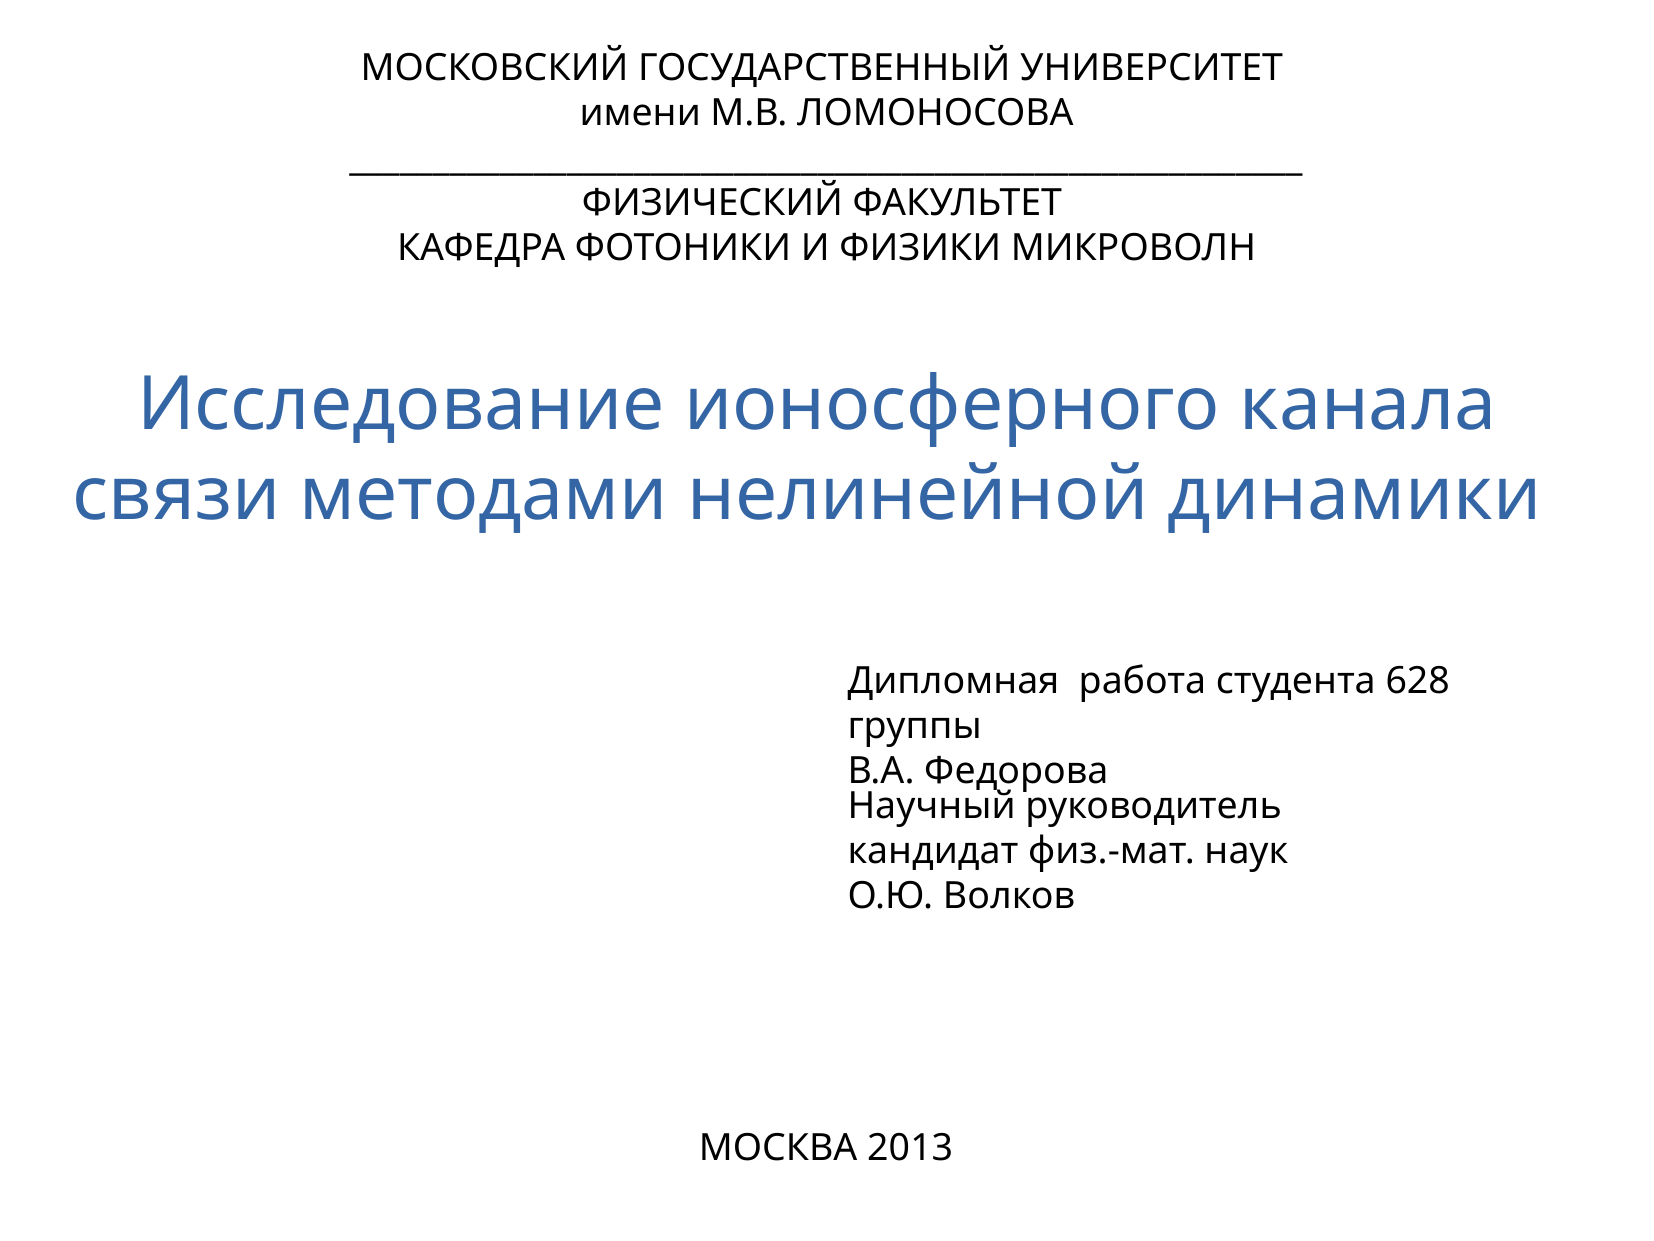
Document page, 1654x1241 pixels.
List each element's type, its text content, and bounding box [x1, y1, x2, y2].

text_box Научный руководитель кандидат физ.-мат. наук О.Ю. Волков [832, 773, 1525, 924]
text_box Исследование ионосферного канала связи методами нелинейной динамики [24, 390, 1610, 542]
text_box МОСКВА 2013 [684, 1115, 969, 1176]
text_box МОСКОВСКИЙ ГОСУДАРСТВЕННЫЙ УНИВЕРСИТЕТ имени М.В. ЛОМОНОСОВА _________________________________________________________ ФИЗИЧЕСКИЙ ФАКУЛЬТЕТ КАФЕДРА ФОТОНИКИ И ФИЗИКИ МИКРОВОЛН [191, 35, 1463, 276]
text_box Дипломная работа студента 628 группы В.А. Федорова [832, 648, 1583, 799]
